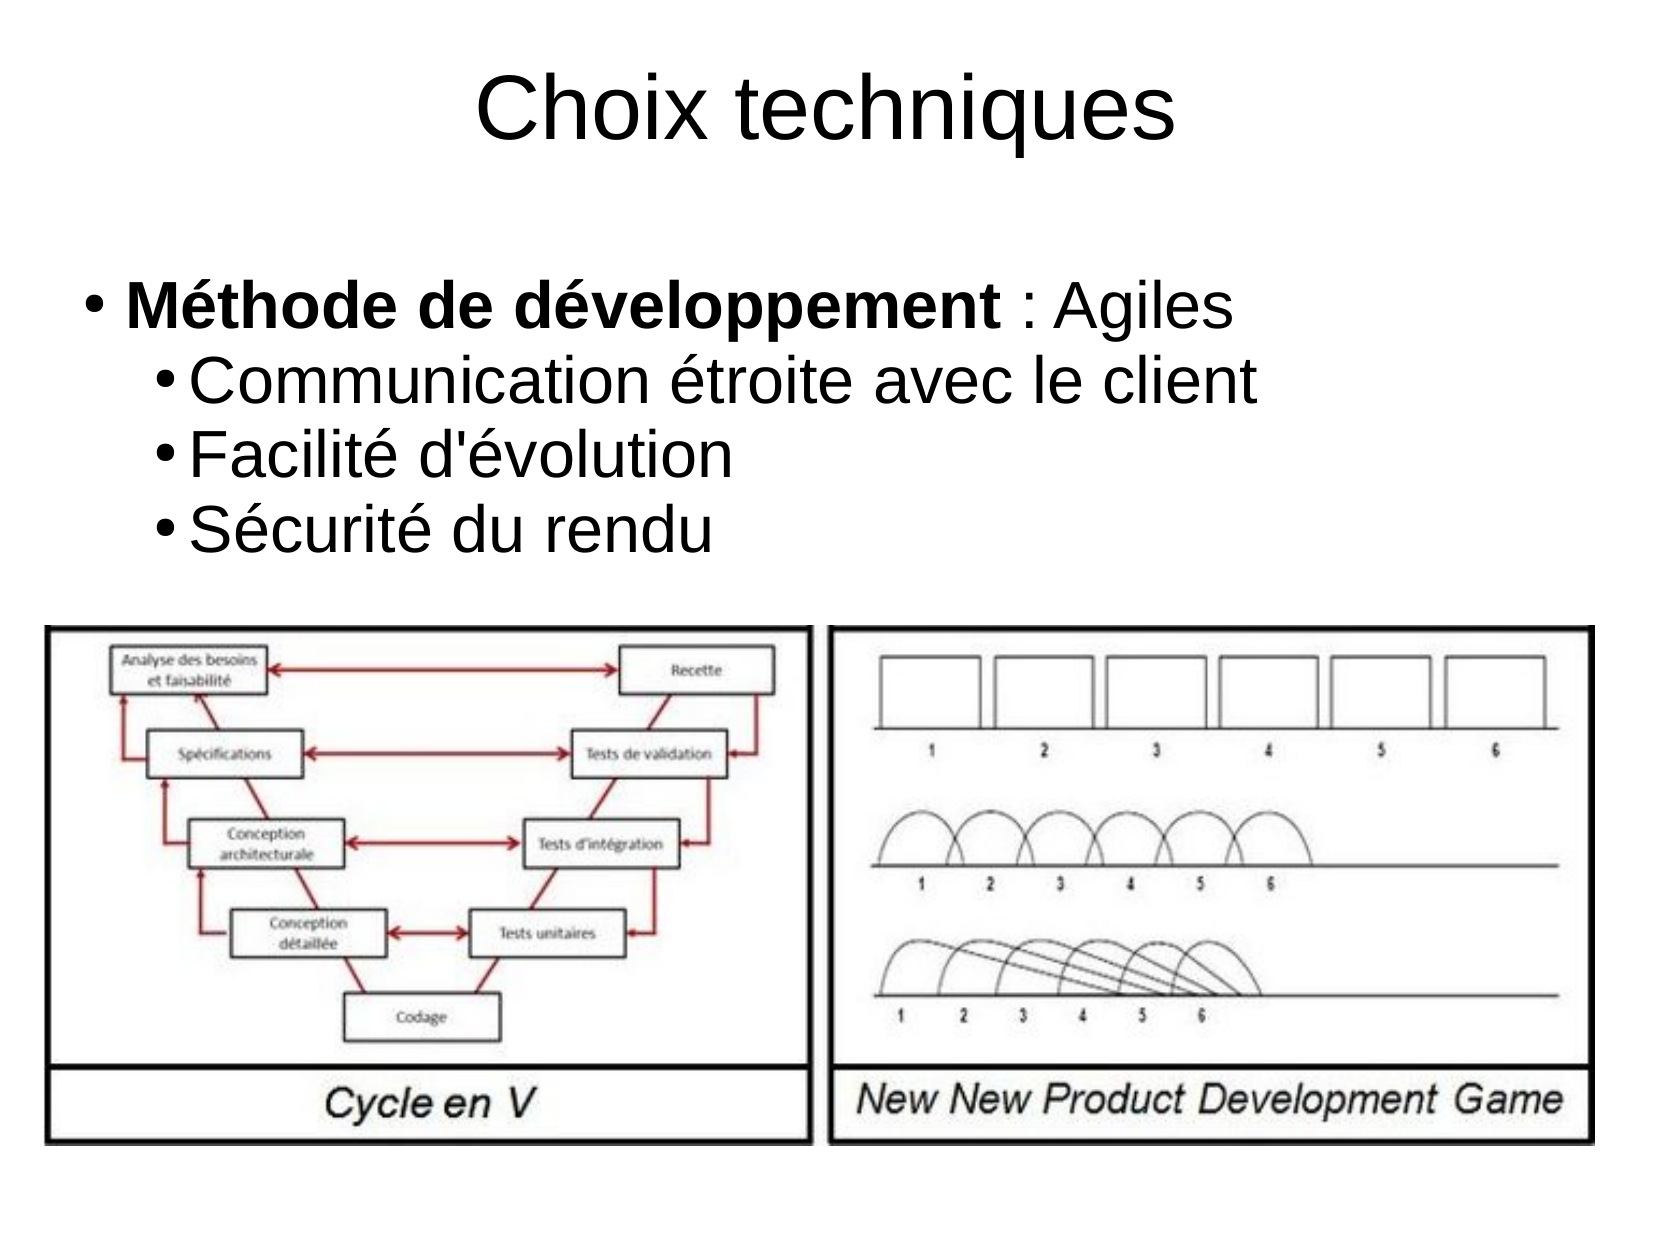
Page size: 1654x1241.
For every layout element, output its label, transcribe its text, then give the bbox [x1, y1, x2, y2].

title Choix techniques [82, 49, 1571, 166]
picture [43, 625, 1595, 1146]
text_box Méthode de développement : Agiles Communication étroite avec le client Facilité d'évolution Sécurité du rendu [82, 267, 1538, 567]
